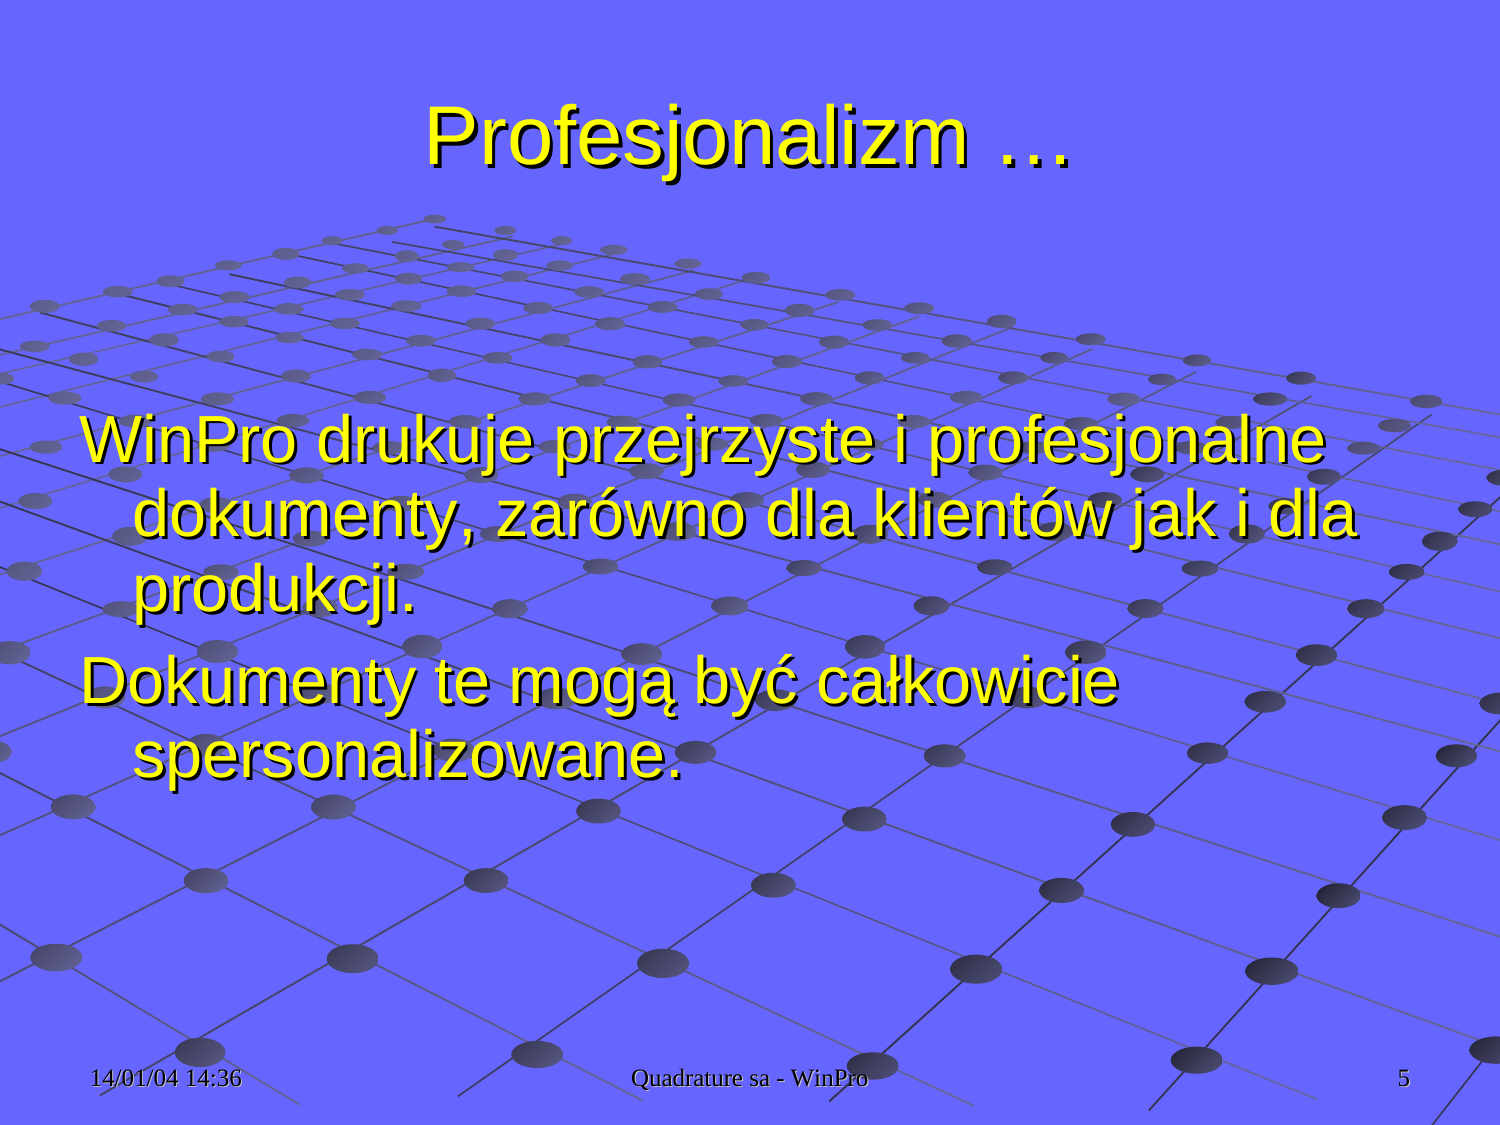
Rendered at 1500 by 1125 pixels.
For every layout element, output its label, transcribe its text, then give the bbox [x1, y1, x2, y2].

title Profesjonalizm … [75, 45, 1426, 233]
list WinPro drukuje przejrzyste i profesjonalne dokumenty, zarówno dla klientów jak i dla produkcji. Dokumenty te mogą być całkowicie spersonalizowane. [64, 302, 1415, 1083]
